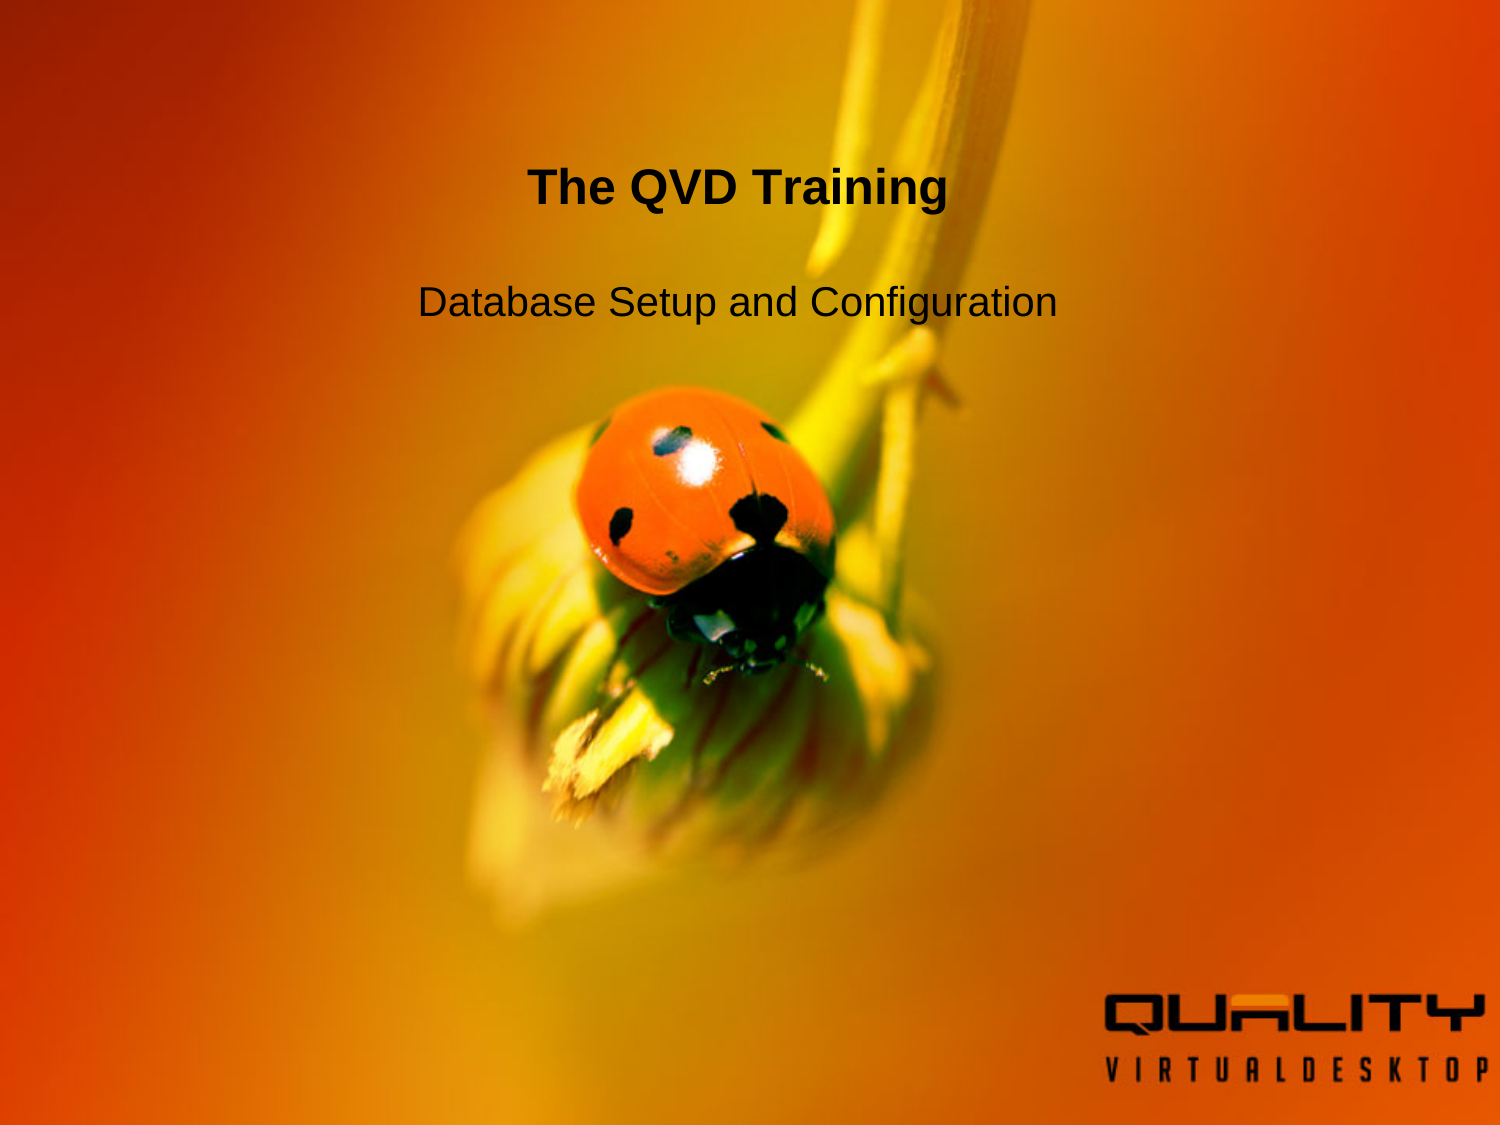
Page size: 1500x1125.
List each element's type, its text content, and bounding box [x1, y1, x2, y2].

picture [0, 0, 1500, 1125]
text_box The QVD Training Database Setup and Configuration [289, 101, 1187, 333]
